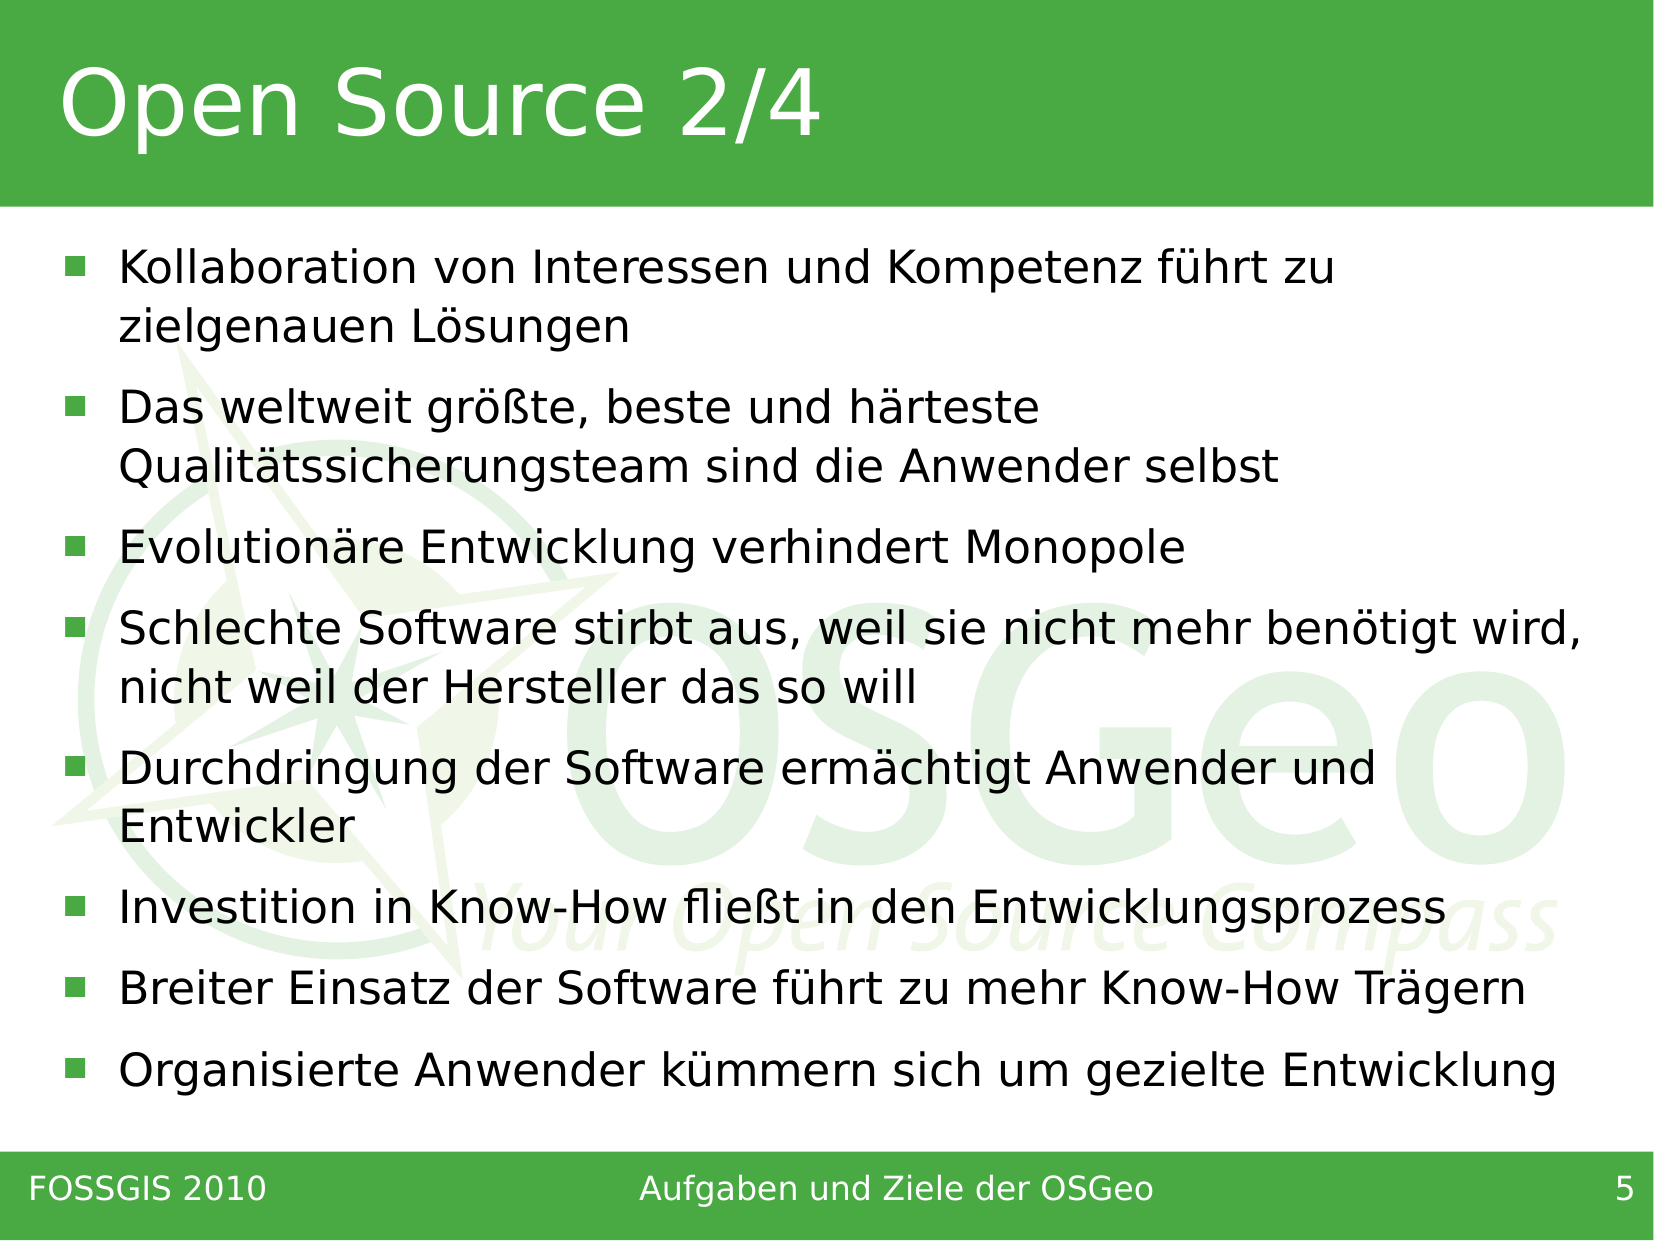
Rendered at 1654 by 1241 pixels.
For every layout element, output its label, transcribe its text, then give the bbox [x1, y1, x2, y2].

list Kollaboration von Interessen und Kompetenz führt zu zielgenauen Lösungen Das weltweit größte, beste und härteste Qualitätssicherungsteam sind die Anwender selbst Evolutionäre Entwicklung verhindert Monopole Schlechte Software stirbt aus, weil sie nicht mehr benötigt wird, nicht weil der Hersteller das so will Durchdringung der Software ermächtigt Anwender und Entwickler Investition in Know-How fließt in den Entwicklungsprozess Breiter Einsatz der Software führt zu mehr Know-How Trägern Organisierte Anwender kümmern sich um gezielte Entwicklung [47, 236, 1595, 1092]
title Open Source 2/4 [59, 29, 1536, 178]
